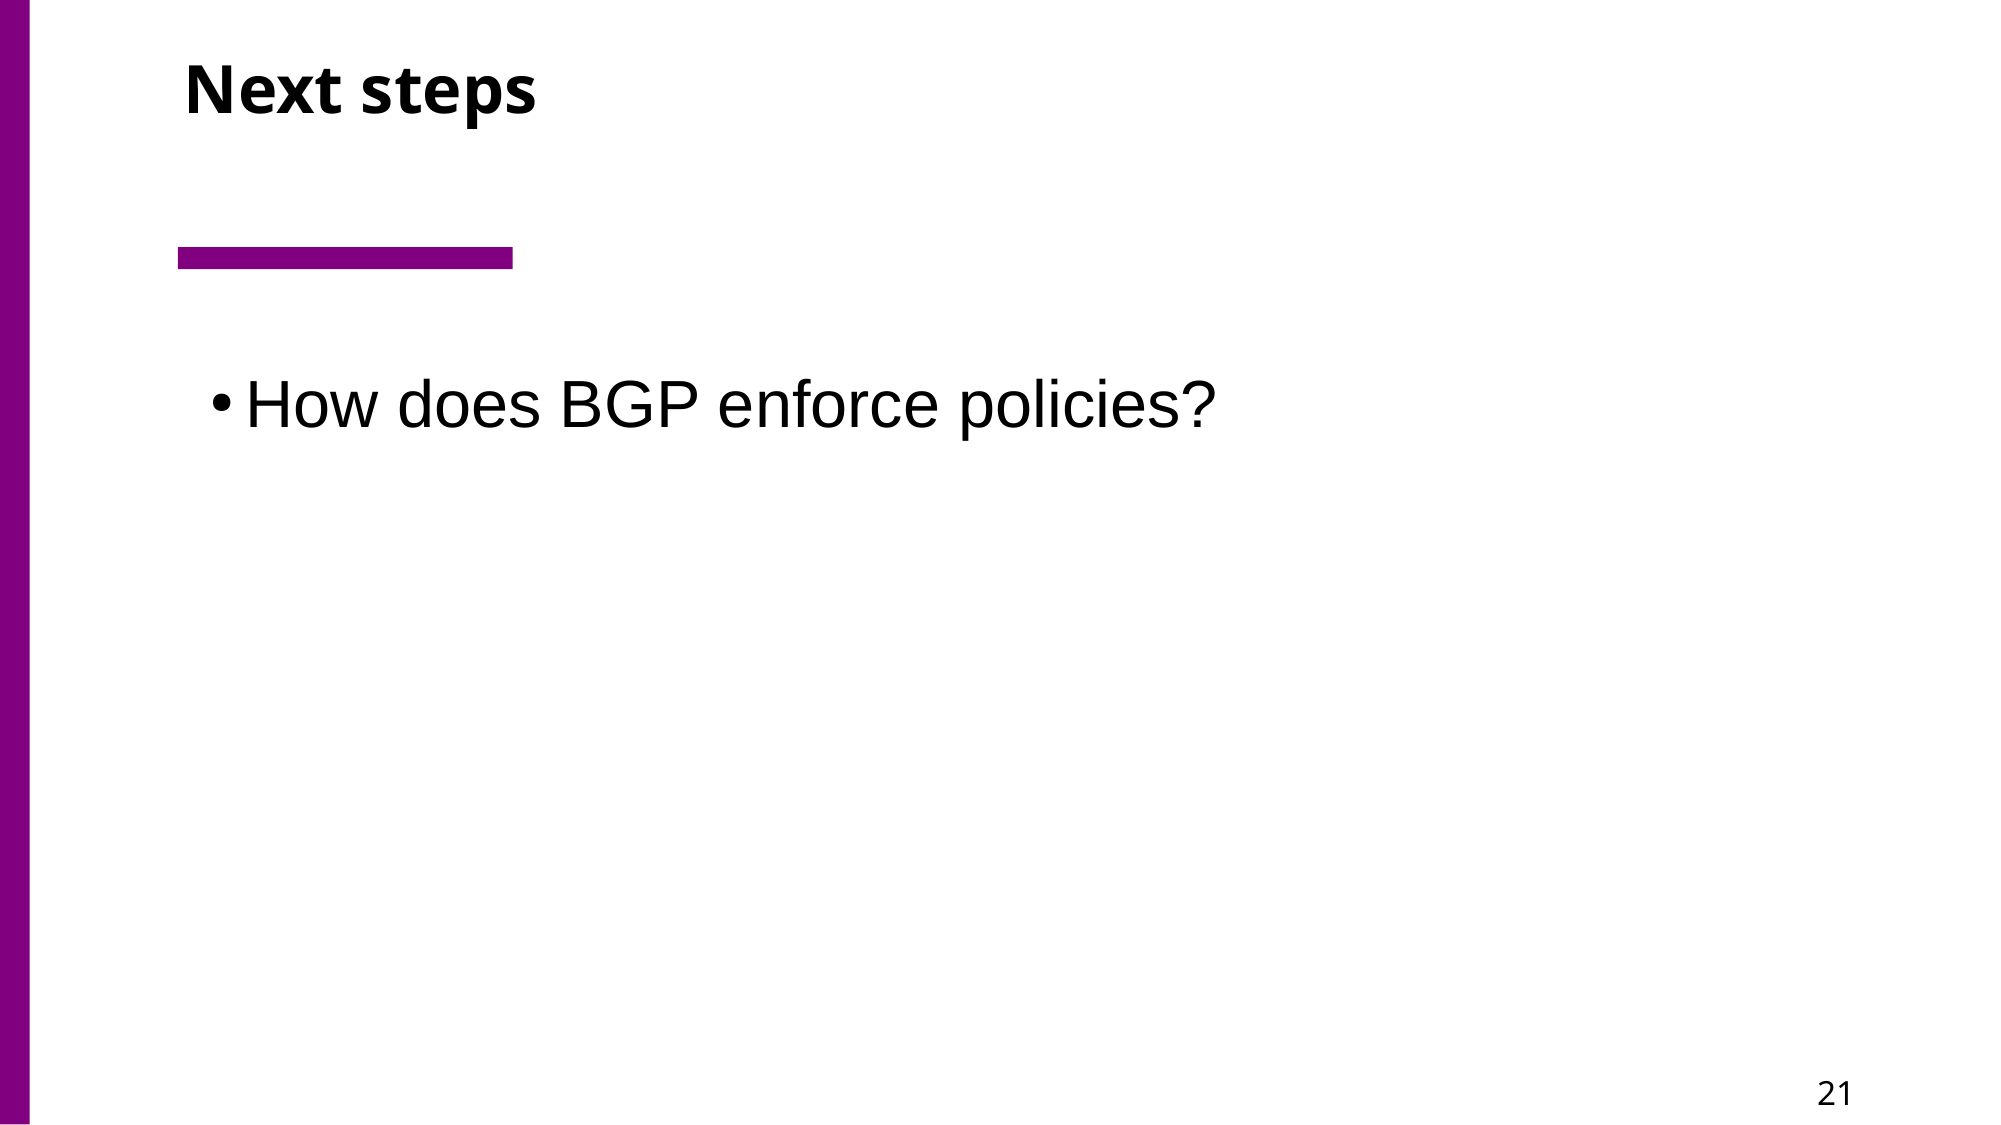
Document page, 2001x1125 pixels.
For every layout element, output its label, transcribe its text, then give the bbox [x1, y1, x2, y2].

title Next steps [133, 0, 1946, 135]
text_box How does BGP enforce policies? [195, 360, 1711, 888]
